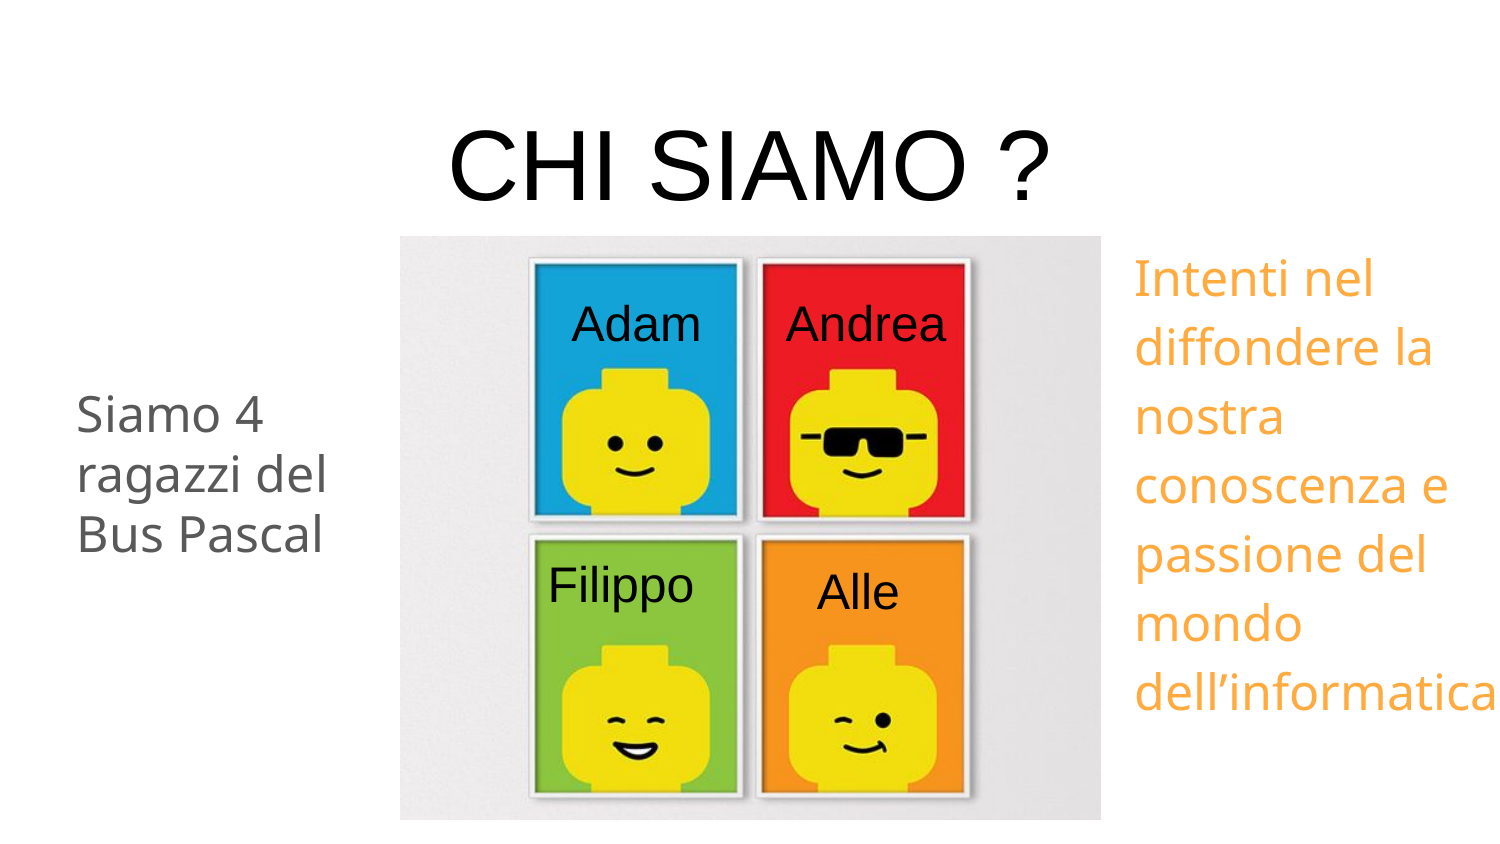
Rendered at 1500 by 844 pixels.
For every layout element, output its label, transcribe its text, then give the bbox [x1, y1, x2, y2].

picture [400, 236, 1101, 820]
text_box Andrea [770, 275, 1100, 344]
text_box Intenti nel diffondere la nostra conoscenza e passione del mondo dell’informatica [1119, 222, 1500, 820]
title CHI SIAMO ? [119, 85, 1381, 211]
text_box Adam [556, 275, 724, 360]
text_box Filippo [532, 537, 747, 621]
list Siamo 4 ragazzi del Bus Pascal [61, 367, 400, 689]
text_box Alle [801, 545, 1119, 613]
